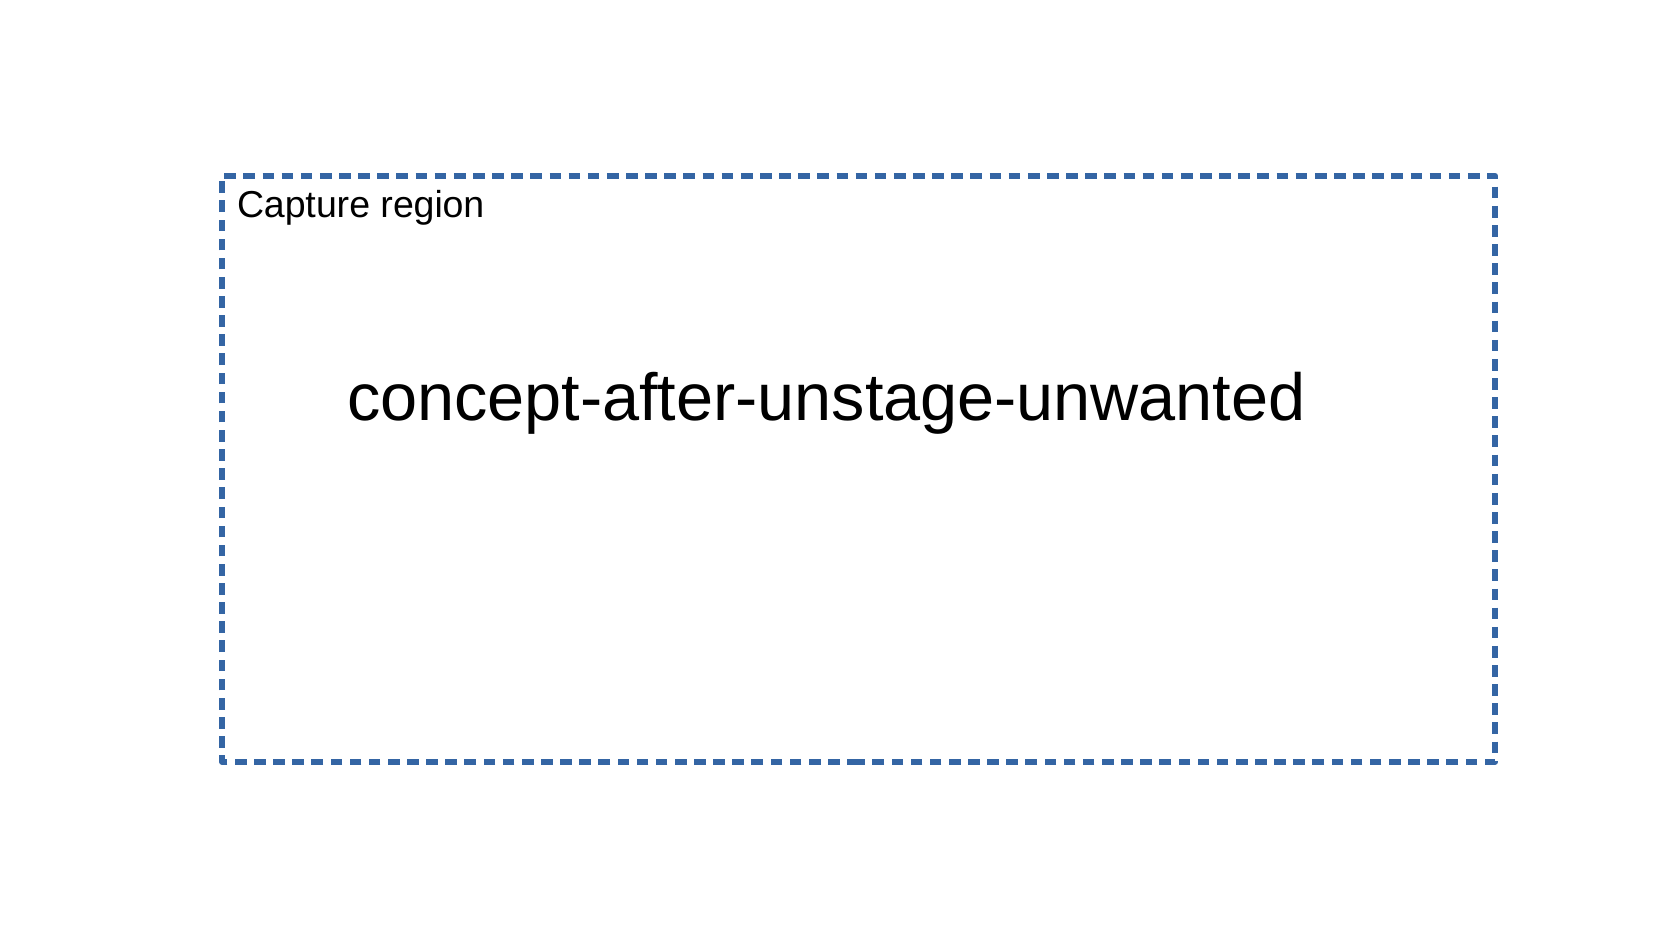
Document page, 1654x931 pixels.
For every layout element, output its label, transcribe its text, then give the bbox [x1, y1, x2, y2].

text_box Capture region [222, 175, 500, 233]
subtitle concept-after-unstage-unwanted [82, 37, 1571, 757]
